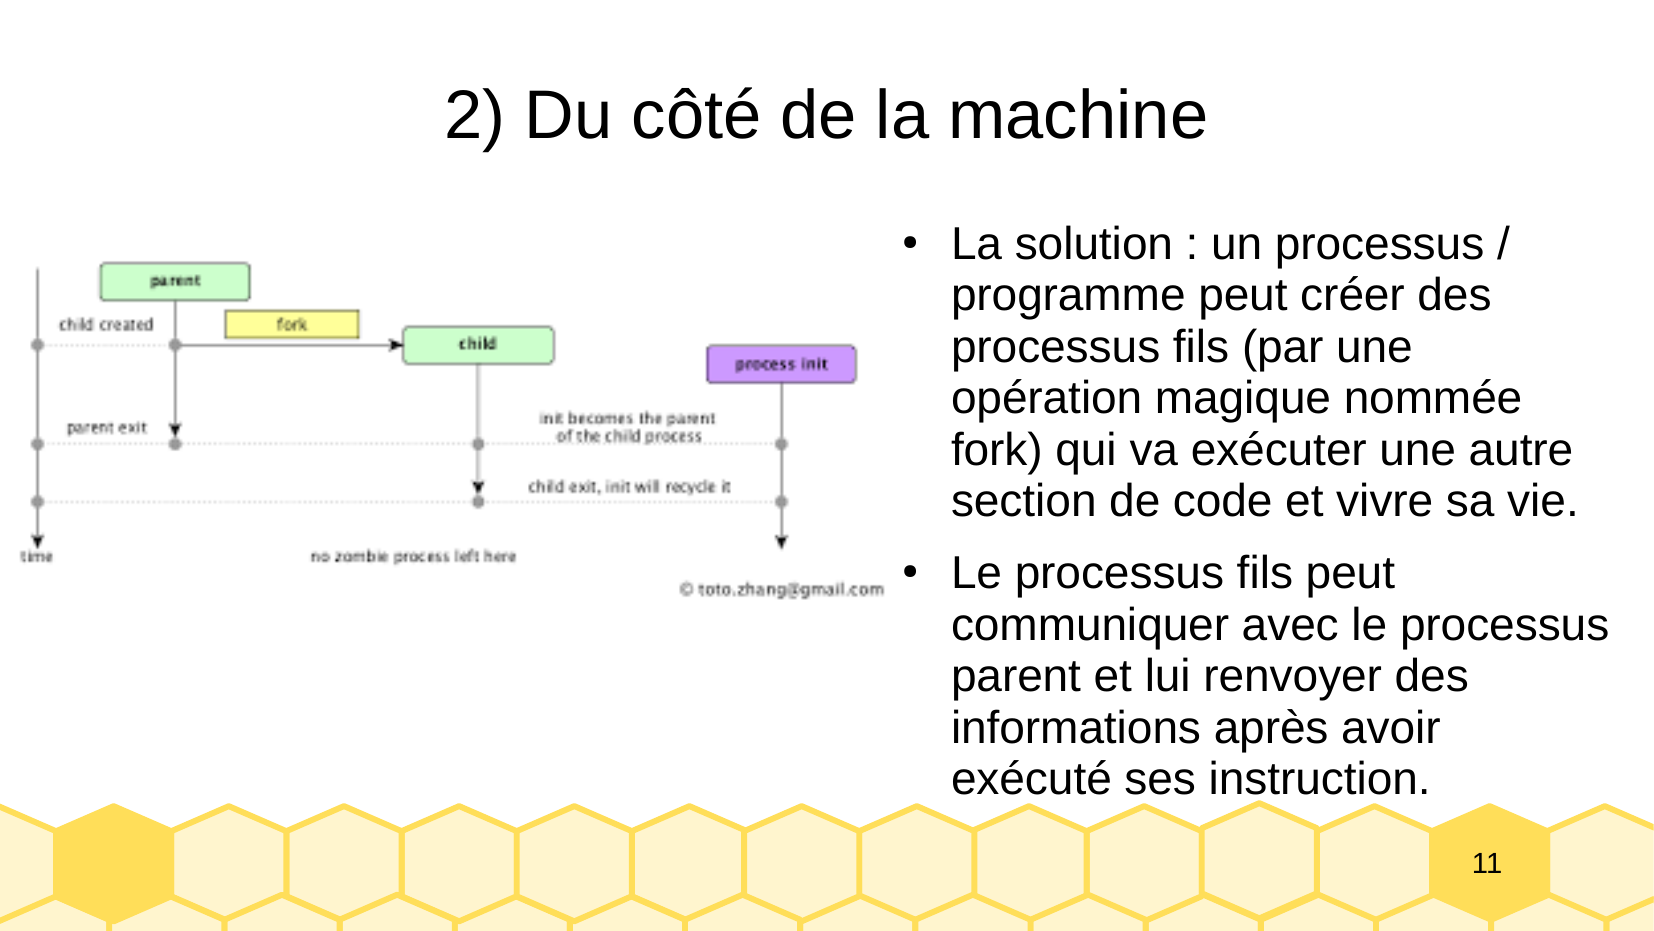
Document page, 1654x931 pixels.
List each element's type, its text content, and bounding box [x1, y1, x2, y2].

list La solution : un processus / programme peut créer des processus fils (par une opération magique nommée fork) qui va exécuter une autre section de code et vivre sa vie. Le processus fils peut communiquer avec le processus parent et lui renvoyer des informations après avoir exécuté ses instruction. [885, 217, 1613, 827]
title 2) Du côté de la machine [82, 37, 1571, 193]
picture [0, 236, 885, 621]
